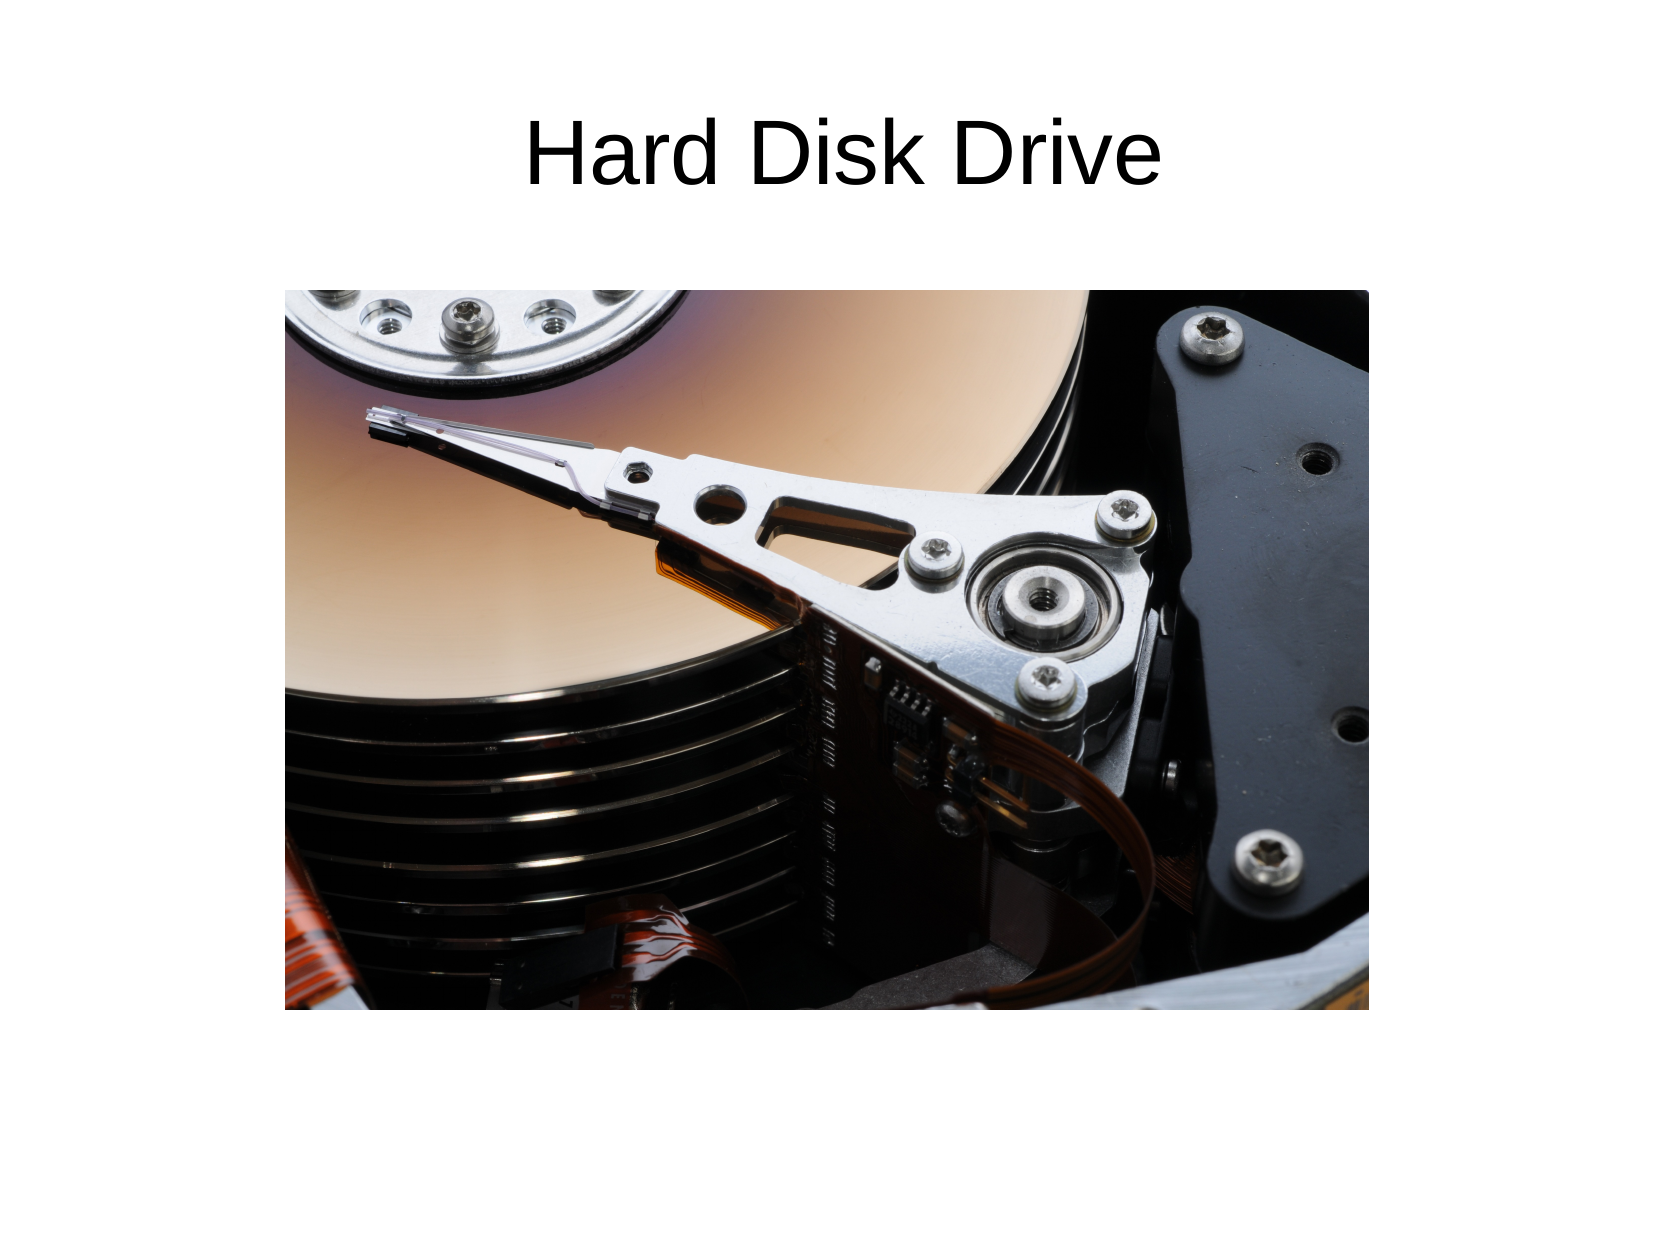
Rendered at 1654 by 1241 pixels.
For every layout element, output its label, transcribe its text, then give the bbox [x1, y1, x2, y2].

title Hard Disk Drive [82, 49, 1571, 257]
picture [285, 290, 1369, 1010]
